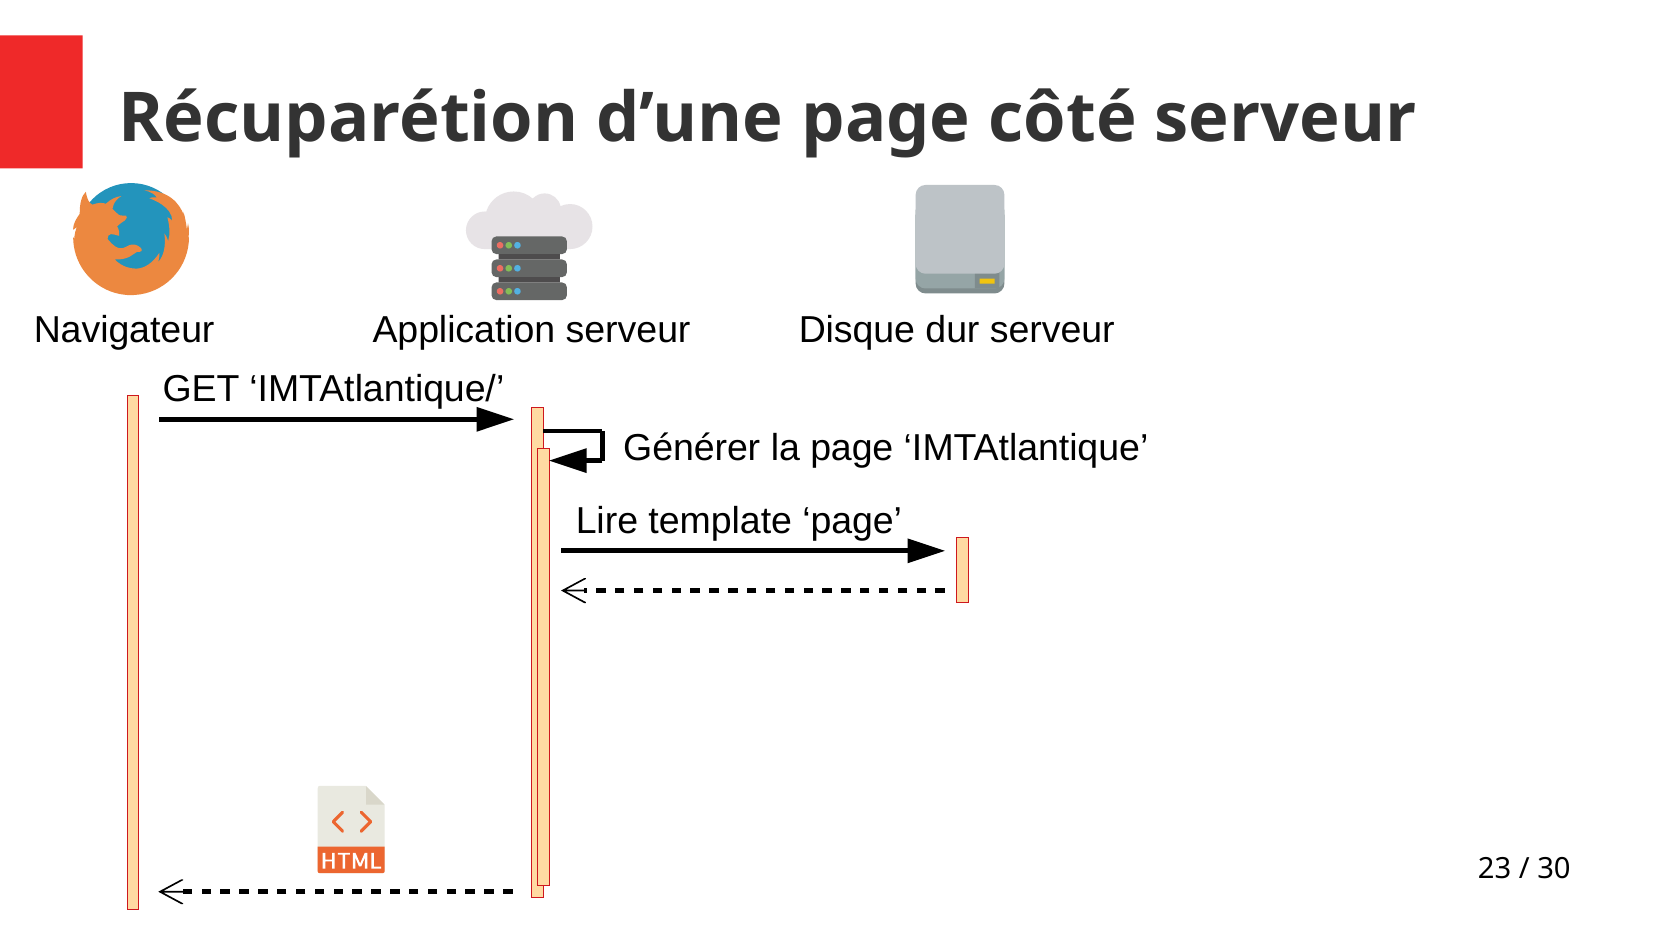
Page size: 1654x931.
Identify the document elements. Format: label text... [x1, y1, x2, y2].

text_box Disque dur serveur [767, 301, 1146, 401]
text_box Lire template ‘page’ [561, 491, 945, 591]
text_box [127, 395, 139, 910]
picture [73, 183, 189, 296]
text_box Navigateur [0, 301, 272, 373]
text_box Application serveur [342, 301, 721, 400]
picture [898, 177, 1022, 301]
text_box Générer la page ‘IMTAtlantique’ [608, 419, 1252, 485]
text_box [531, 407, 550, 898]
picture [306, 785, 396, 875]
picture [461, 178, 597, 301]
title Récuparétion d’une page côté serveur [118, 37, 1571, 193]
text_box [956, 537, 969, 603]
text_box GET ‘IMTAtlantique/’ [147, 360, 526, 460]
